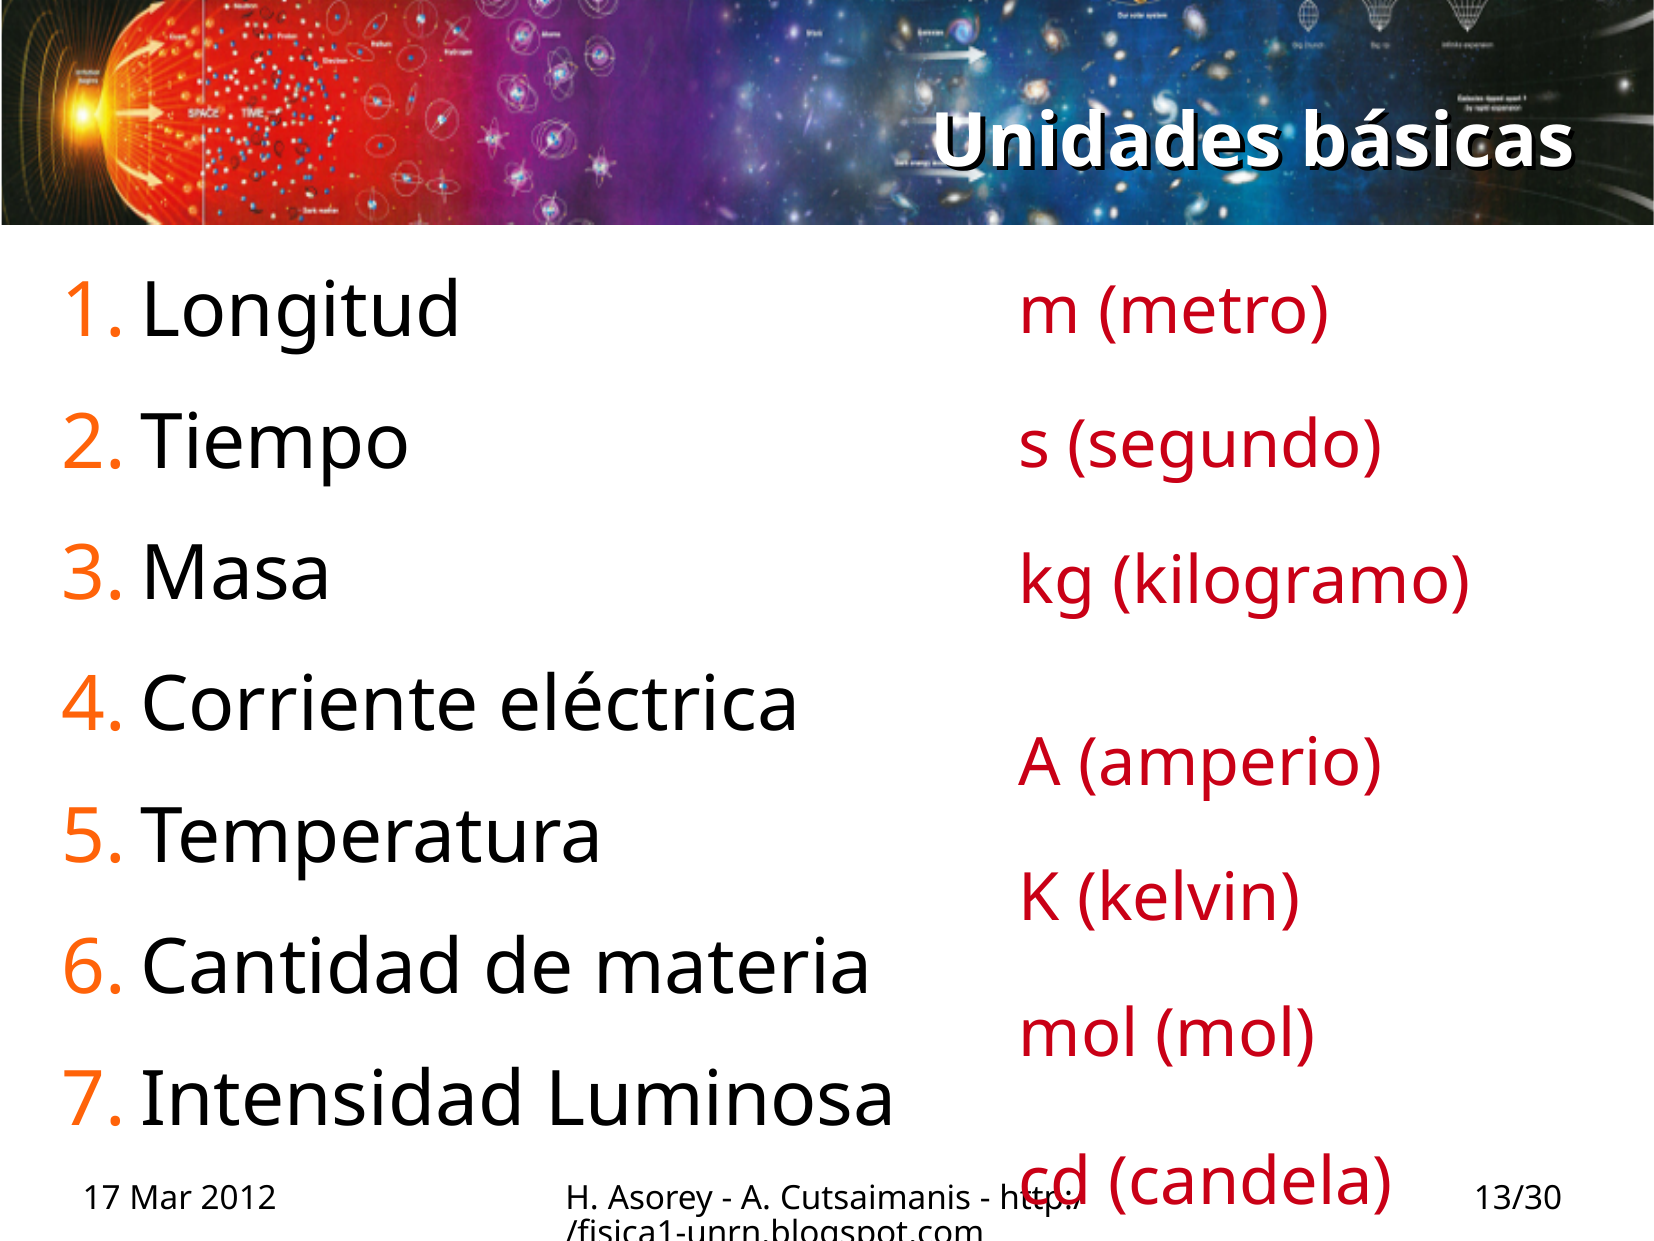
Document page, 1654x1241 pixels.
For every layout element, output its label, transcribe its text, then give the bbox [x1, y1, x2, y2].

title Unidades básicas [86, 49, 1576, 226]
text_box m (metro) s (segundo) kg (kilogramo) A (amperio) K (kelvin) mol (mol) cd (candela) [930, 255, 1636, 1193]
list Longitud Tiempo Masa Corriente eléctrica Temperatura Cantidad de materia Intensidad Luminosa [45, 255, 930, 1156]
picture [1, 0, 1654, 225]
